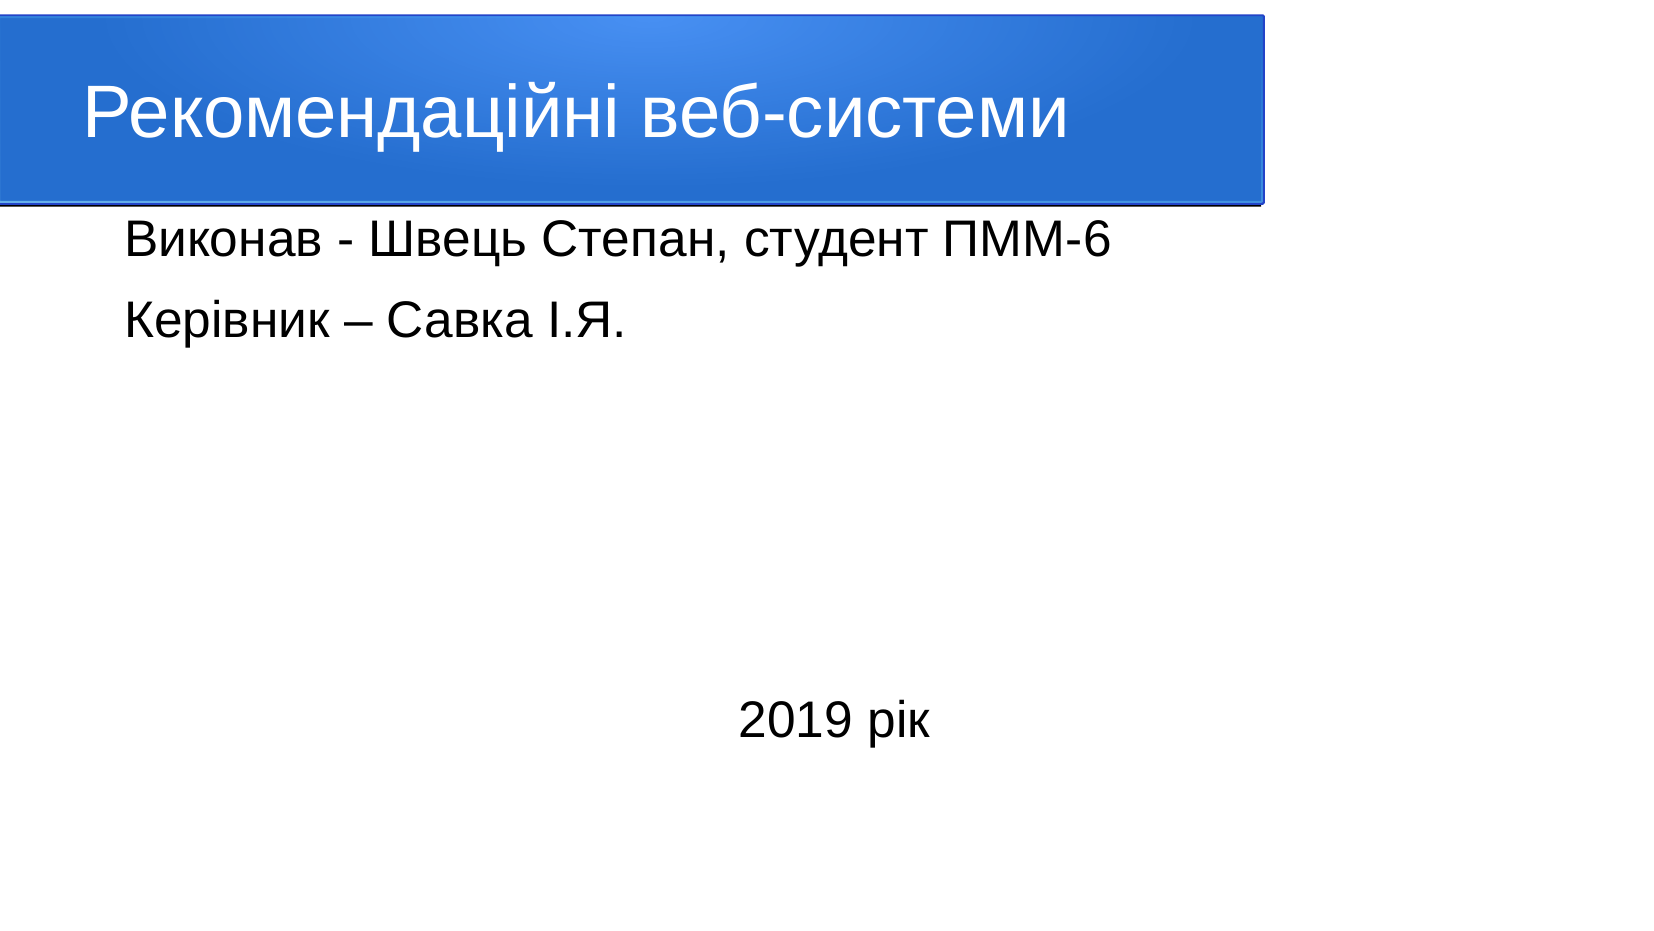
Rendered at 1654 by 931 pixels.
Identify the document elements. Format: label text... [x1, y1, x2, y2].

title Рекомендаційні веб-системи [82, 35, 1235, 189]
list Виконав - Швець Степан, студент ПММ-6 Керівник – Савка І.Я. 2019 рік [56, 210, 1546, 750]
